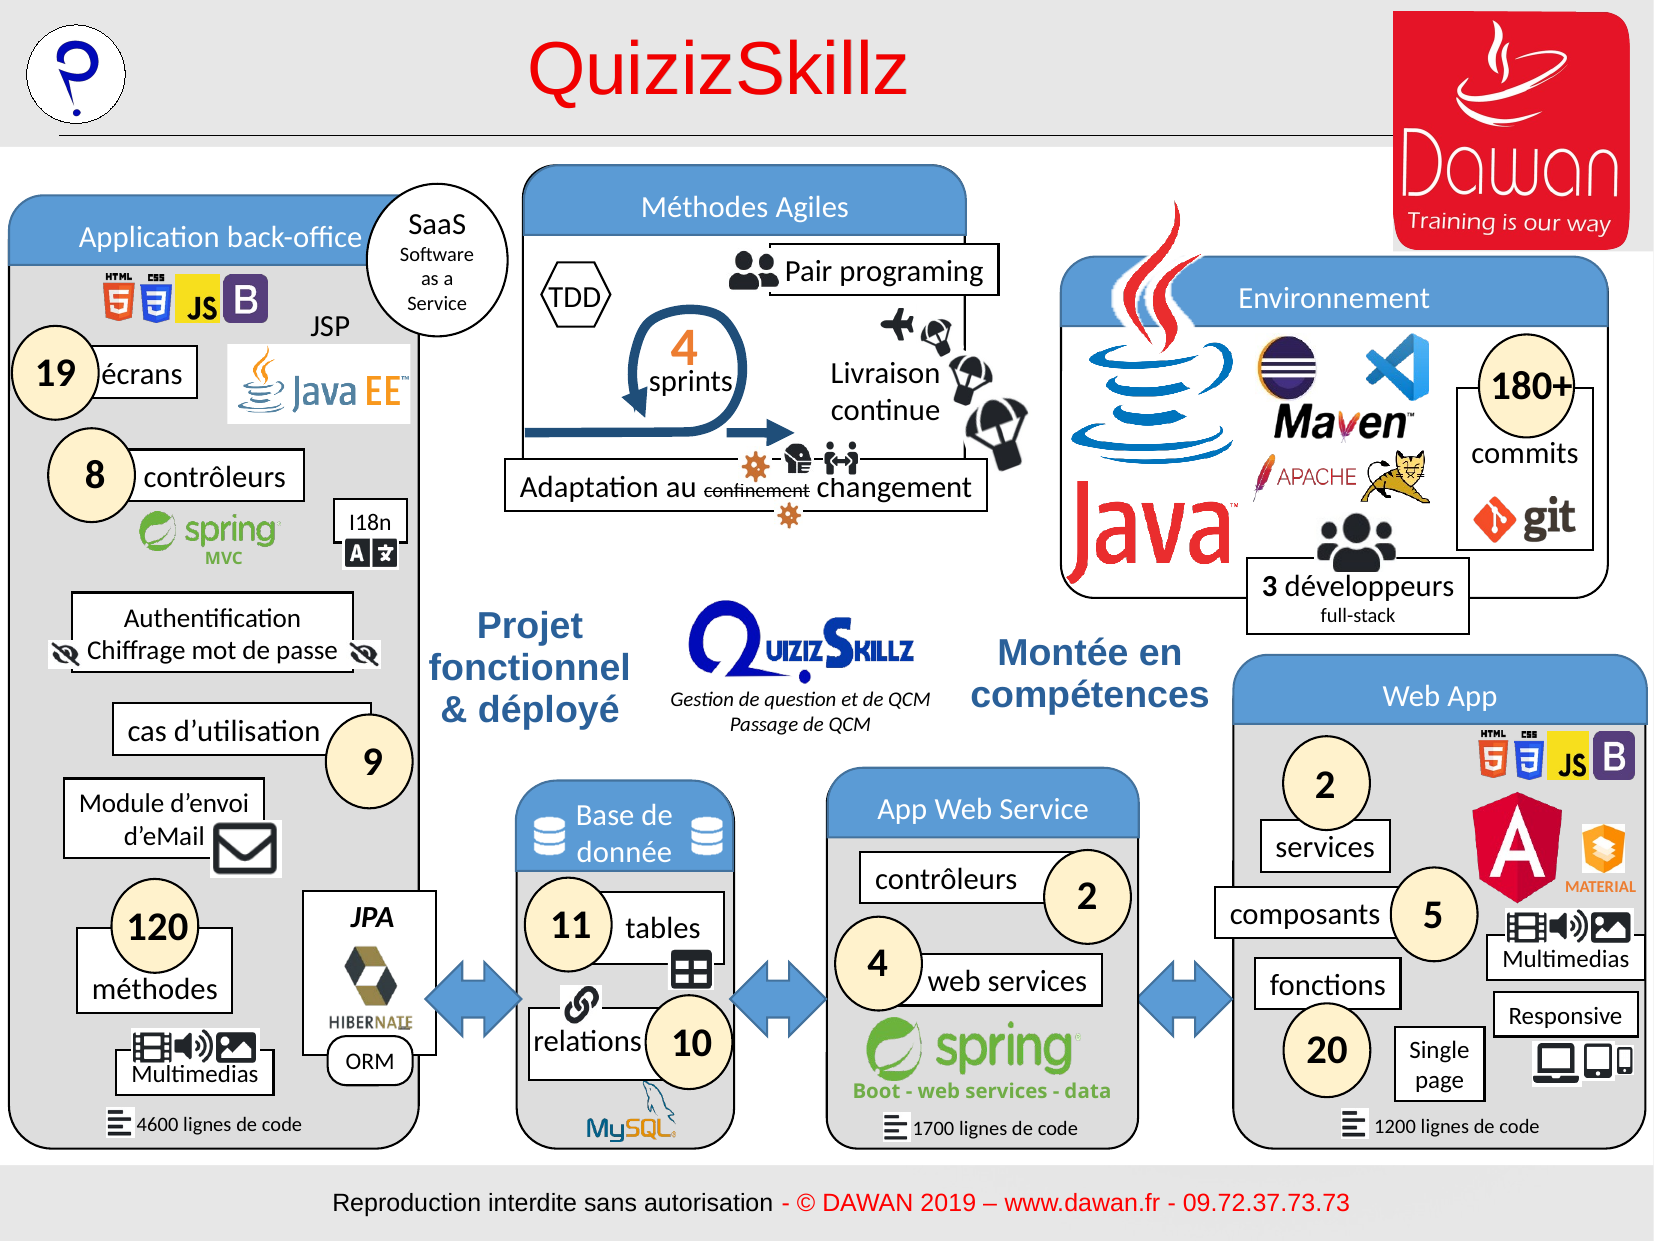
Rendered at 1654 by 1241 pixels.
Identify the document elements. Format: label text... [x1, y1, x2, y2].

text_box ORM [320, 1037, 420, 1084]
text_box responsive [1488, 980, 1637, 1024]
picture [667, 947, 714, 990]
text_box Base de donnée [515, 780, 734, 871]
text_box Livraison continue [815, 345, 956, 435]
picture [879, 304, 1048, 480]
text_box single page [1404, 1033, 1490, 1105]
picture [883, 1112, 911, 1142]
text_box SaaS Software as a Service [366, 196, 508, 322]
text_box 4 [852, 928, 903, 993]
picture [774, 498, 803, 530]
text_box 20 [1291, 1015, 1363, 1079]
picture [560, 985, 602, 1027]
picture [866, 1017, 1081, 1070]
text_box Module d’envoi d’eMail [64, 778, 265, 859]
text_box MATERIAL [1550, 868, 1652, 904]
text_box Adaptation au confinement changement [505, 459, 988, 511]
picture [1473, 496, 1576, 543]
text_box Projet fonctionnel & déployé [419, 597, 648, 781]
picture [346, 640, 381, 669]
picture [328, 941, 413, 1033]
text_box App Web Service [827, 767, 1139, 838]
text_box 2 [1062, 862, 1113, 926]
text_box 3 développeurs full-stack [1247, 558, 1469, 635]
text_box relations [518, 1013, 656, 1065]
text_box Application back-office [8, 195, 399, 265]
text_box écrans [92, 346, 198, 398]
text_box Web App [1233, 654, 1647, 724]
text_box contrôleurs [128, 449, 305, 502]
picture [139, 511, 281, 551]
picture [1532, 1041, 1634, 1087]
title QuizizSkillz [35, 0, 1424, 178]
text_box fonctions [1255, 957, 1401, 1010]
text_box contrôleurs [860, 851, 1075, 904]
picture [41, 25, 120, 120]
text_box 9 [347, 727, 399, 791]
picture [342, 535, 399, 570]
text_box MVC [190, 540, 258, 576]
text_box Responsive [1493, 991, 1638, 1037]
text_box I18n [334, 499, 407, 543]
picture [823, 439, 860, 478]
picture [1358, 447, 1438, 505]
text_box 180+ [1475, 351, 1588, 415]
text_box Boot - web services - data [837, 1070, 1127, 1111]
text_box 5 [1408, 880, 1459, 945]
picture [587, 1081, 676, 1143]
text_box 8 [70, 441, 121, 505]
text_box commits [1456, 388, 1594, 551]
picture [1253, 449, 1356, 506]
text_box 19 [20, 337, 92, 402]
text_box [90, 27, 126, 98]
text_box 10 [656, 1008, 728, 1073]
text_box 2 [1300, 750, 1347, 814]
text_box Gestion de question et de QCM Passage de QCM [655, 677, 946, 743]
picture [48, 640, 82, 669]
picture [1593, 731, 1635, 780]
text_box Multimedias [1487, 935, 1645, 980]
text_box composants [1214, 886, 1398, 939]
text_box Authentification Chiffrage mot de passe [72, 592, 353, 673]
text_box Multimedias [116, 1050, 274, 1096]
text_box [26, 24, 116, 124]
text_box méthodes [77, 961, 233, 1014]
text_box services [1260, 819, 1390, 872]
text_box Environnement [1238, 256, 1608, 327]
text_box TDD [533, 269, 617, 321]
picture [0, 0, 35, 146]
text_box Single page [1394, 1026, 1485, 1102]
text_box Environnement [1060, 273, 1066, 327]
text_box sprints [634, 353, 748, 406]
picture [726, 248, 782, 292]
text_box 120 [111, 892, 204, 956]
text_box Pair programing [770, 243, 999, 296]
picture [738, 446, 772, 484]
picture [1366, 333, 1429, 401]
picture [665, 579, 932, 677]
text_box 4 [677, 338, 687, 352]
picture [1314, 512, 1397, 572]
picture [1582, 824, 1625, 868]
text_box 11 [535, 890, 607, 955]
picture [1066, 200, 1238, 584]
picture [531, 813, 568, 858]
picture [175, 274, 220, 323]
text_box 1700 lignes de code [897, 1107, 1094, 1148]
picture [0, 1166, 1654, 1241]
picture [131, 1028, 260, 1065]
text_box Montée en compétences [950, 623, 1230, 849]
text_box [0, 146, 1654, 1166]
text_box 4600 lignes de code [121, 1103, 318, 1143]
text_box JSP [295, 298, 366, 351]
picture [210, 820, 282, 878]
text_box tables [610, 900, 716, 952]
picture [1255, 333, 1415, 443]
text_box 1200 lignes de code [1359, 1105, 1555, 1145]
picture [1341, 1108, 1369, 1139]
picture [1457, 730, 1634, 945]
picture [1393, 0, 1654, 251]
text_box web services [899, 953, 1102, 1006]
text_box cas d’utilisation [112, 703, 371, 756]
picture [223, 274, 268, 323]
picture [106, 1107, 135, 1138]
picture [688, 813, 726, 858]
text_box JPA [336, 888, 410, 941]
text_box Méthodes Agiles [523, 178, 966, 235]
picture [96, 273, 172, 323]
picture [227, 344, 411, 424]
text_box 4 [655, 303, 723, 353]
picture [781, 440, 814, 476]
